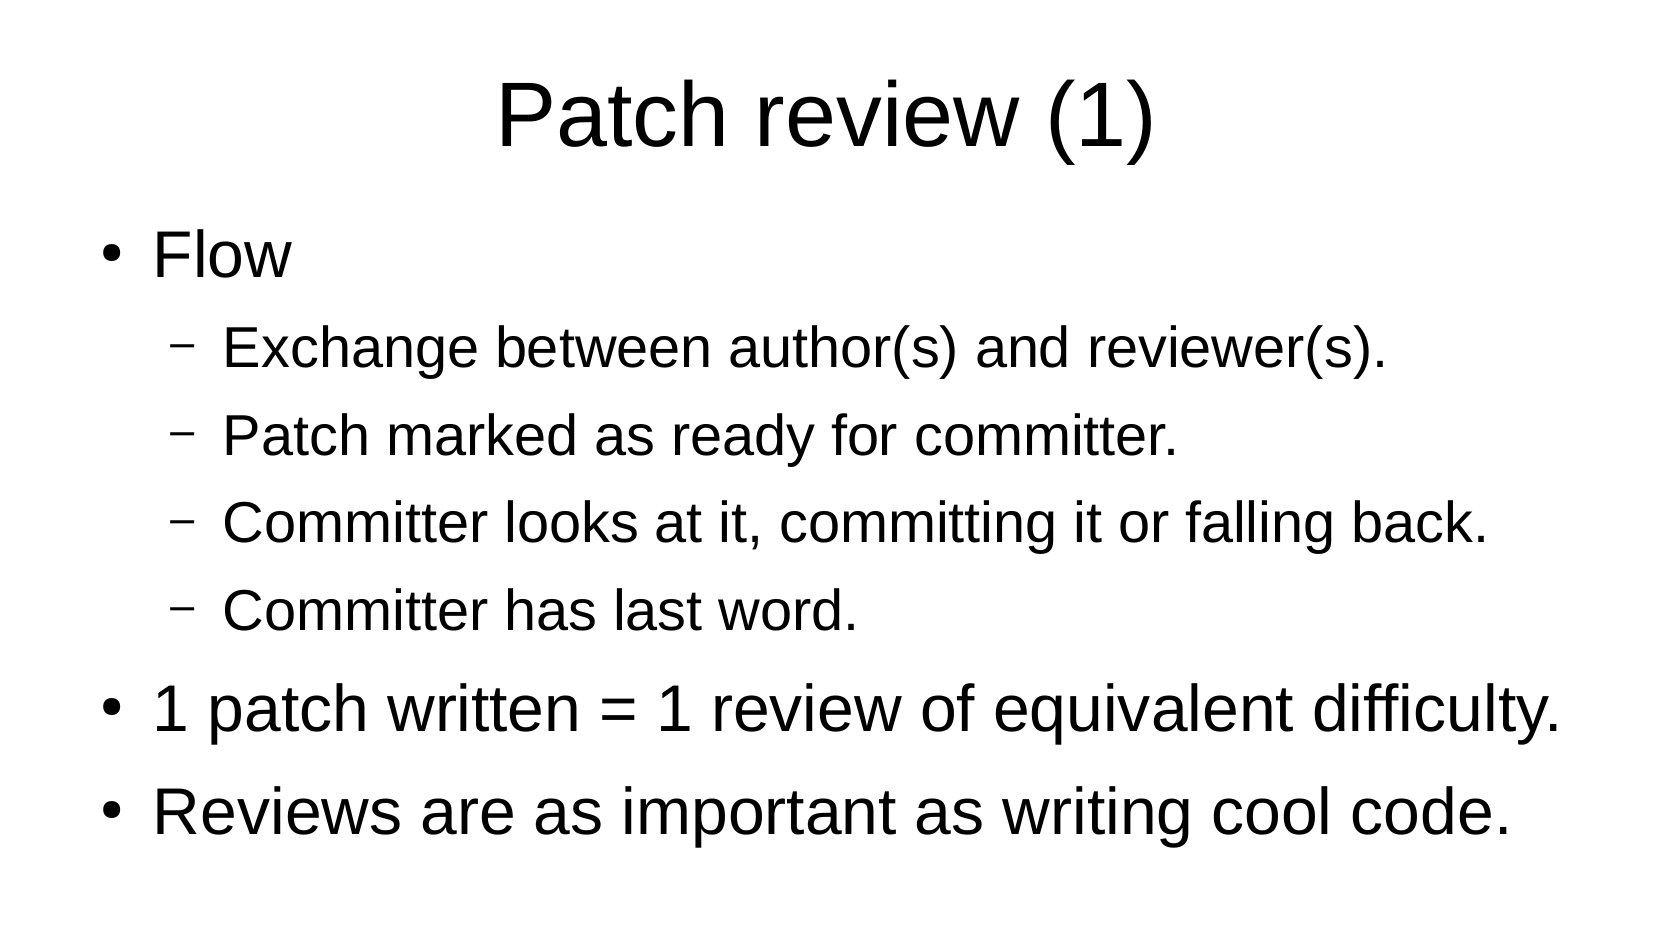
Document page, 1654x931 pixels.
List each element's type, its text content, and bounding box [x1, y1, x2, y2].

list Flow Exchange between author(s) and reviewer(s). Patch marked as ready for committer. Committer looks at it, committing it or falling back. Committer has last word. 1 patch written = 1 review of equivalent difficulty. Reviews are as important as writing cool code. [82, 217, 1571, 856]
title Patch review (1) [82, 37, 1571, 193]
